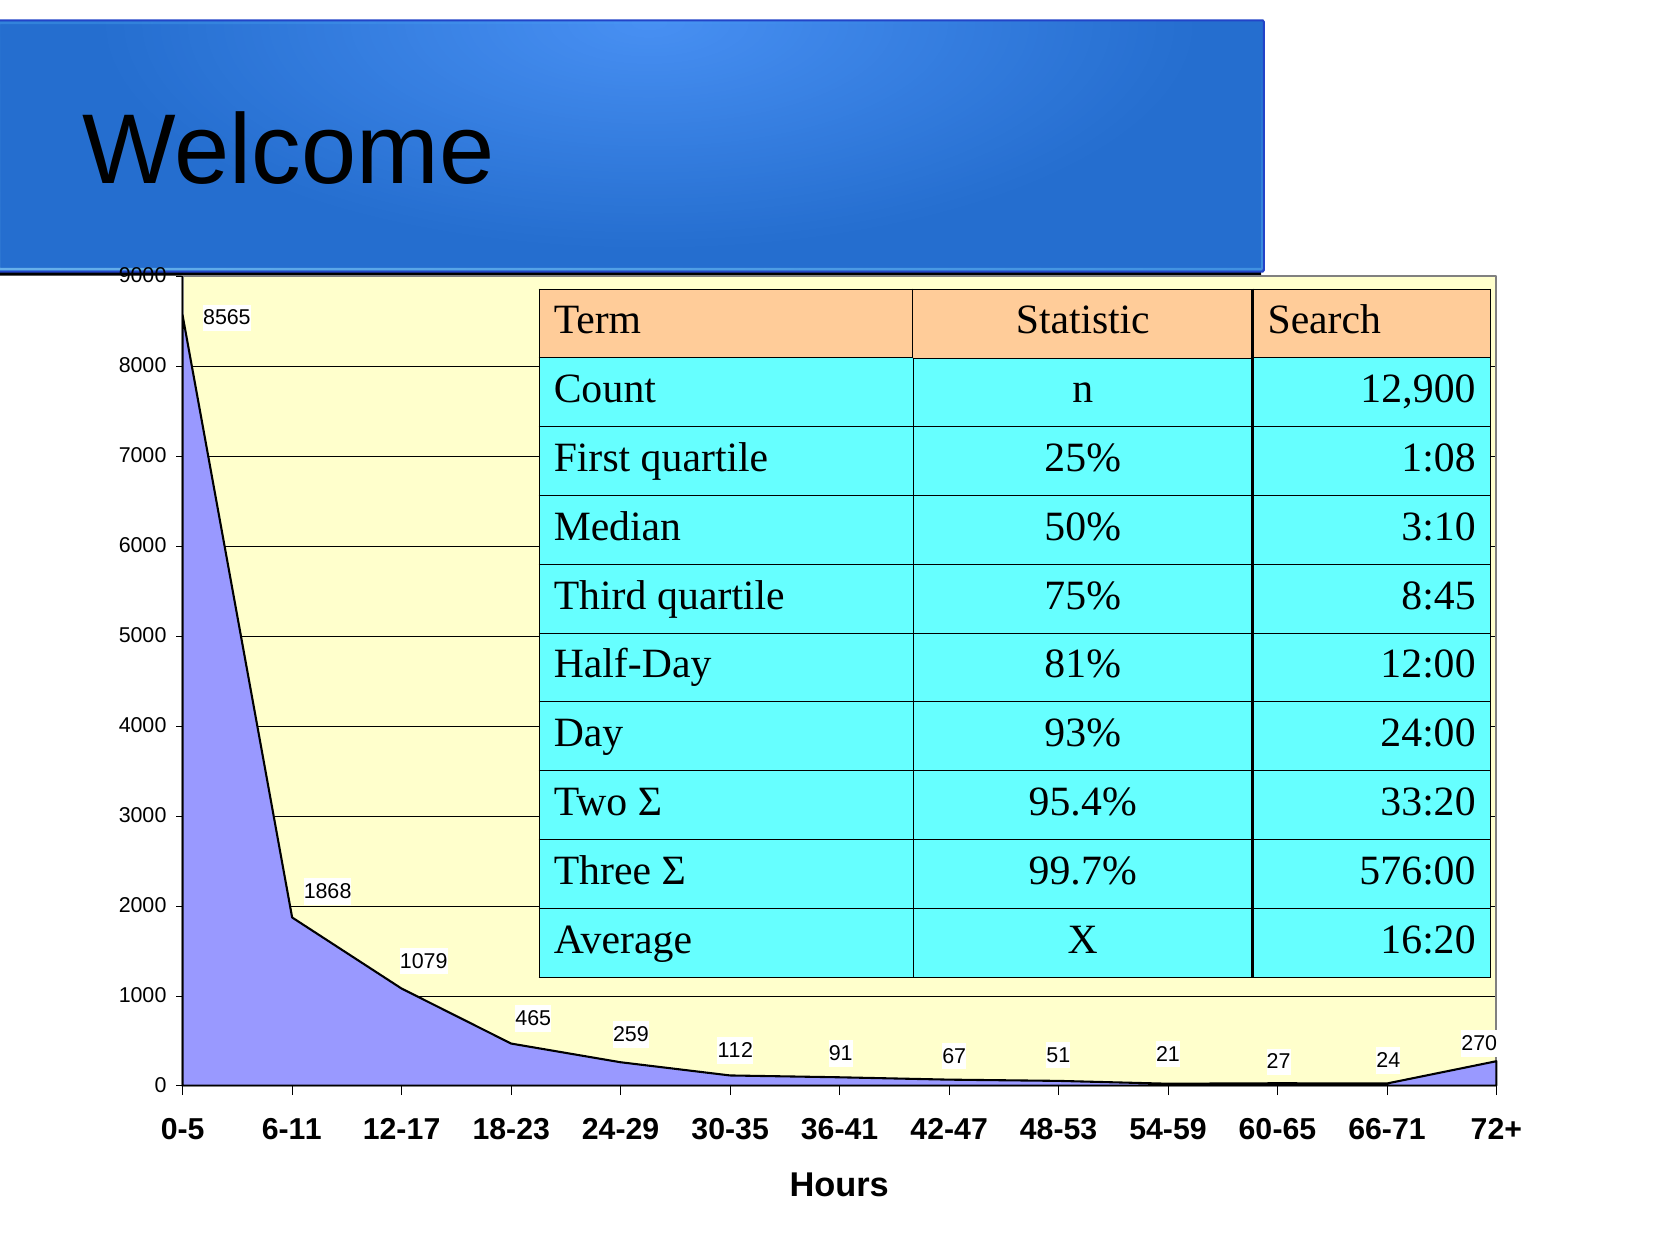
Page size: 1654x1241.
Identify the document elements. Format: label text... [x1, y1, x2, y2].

table_cell 33:20 [1254, 771, 1490, 839]
table_cell Two Σ [540, 771, 913, 839]
table_cell Average [540, 909, 913, 977]
table_cell n [914, 359, 1251, 426]
table_cell 50% [914, 496, 1251, 564]
table_header Search [1254, 290, 1490, 357]
title Welcome [82, 47, 1235, 252]
table_header Term [540, 290, 912, 357]
table_cell 12,900 [1254, 358, 1490, 426]
table_cell Three Σ [540, 840, 913, 908]
table_cell 75% [914, 565, 1251, 633]
table_cell 24:00 [1254, 702, 1490, 770]
table_cell 25% [914, 427, 1251, 495]
table_cell 99.7% [914, 840, 1251, 908]
table_cell 12:00 [1254, 634, 1490, 701]
table_cell 3:10 [1254, 496, 1490, 564]
table_cell Day [540, 702, 913, 770]
table_cell 93% [914, 702, 1251, 770]
table_cell First quartile [540, 427, 913, 495]
table_cell Third quartile [540, 565, 913, 633]
table_cell Half-Day [540, 634, 913, 701]
table_cell 576:00 [1254, 840, 1490, 908]
table_cell 95.4% [914, 771, 1251, 839]
table_cell 16:20 [1254, 909, 1490, 977]
table_cell 1:08 [1254, 427, 1490, 495]
picture [90, 232, 1566, 1241]
table_cell X [914, 909, 1251, 977]
table_cell Count [540, 358, 913, 426]
table_header Statistic [913, 290, 1251, 358]
table_cell Median [540, 496, 913, 564]
table_cell 8:45 [1254, 565, 1490, 633]
table_cell 81% [914, 634, 1251, 701]
